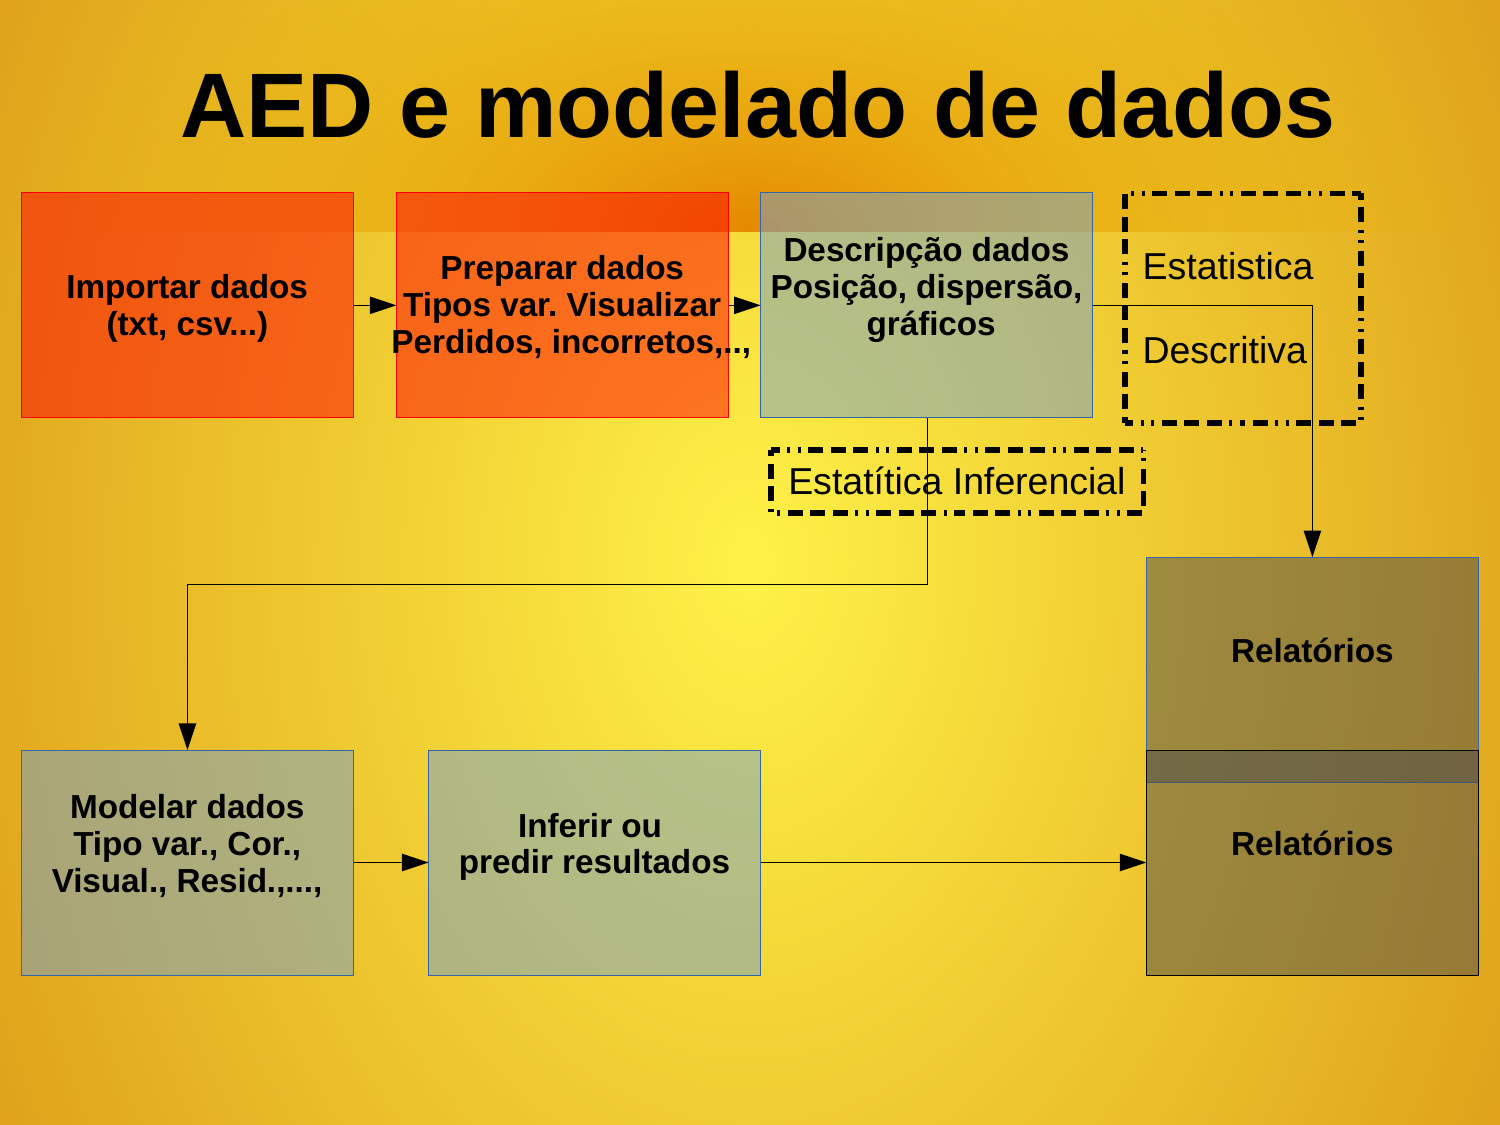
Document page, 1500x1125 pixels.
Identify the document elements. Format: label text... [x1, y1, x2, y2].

text_box Preparar dados Tipos var. Visualizar Perdidos, incorretos,.., [396, 192, 729, 418]
text_box Descripção dados Posição, dispersão, gráficos [760, 192, 1093, 418]
text_box Importar dados (txt, csv...) [21, 192, 354, 418]
text_box Estatítica Inferencial [928, 449, 1144, 513]
text_box Estatistica Descritiva [1124, 193, 1361, 424]
text_box Relatórios [1146, 750, 1479, 976]
text_box Inferir ou predir resultados [428, 750, 761, 976]
text_box Relatórios [1146, 557, 1479, 750]
text_box Modelar dados Tipo var., Cor., Visual., Resid.,..., [21, 750, 354, 976]
title AED e modelado de dados [83, 11, 1434, 200]
text_box Estatítica Inferencial [770, 449, 927, 513]
text_box Estatistica Descritiva [1124, 306, 1312, 424]
